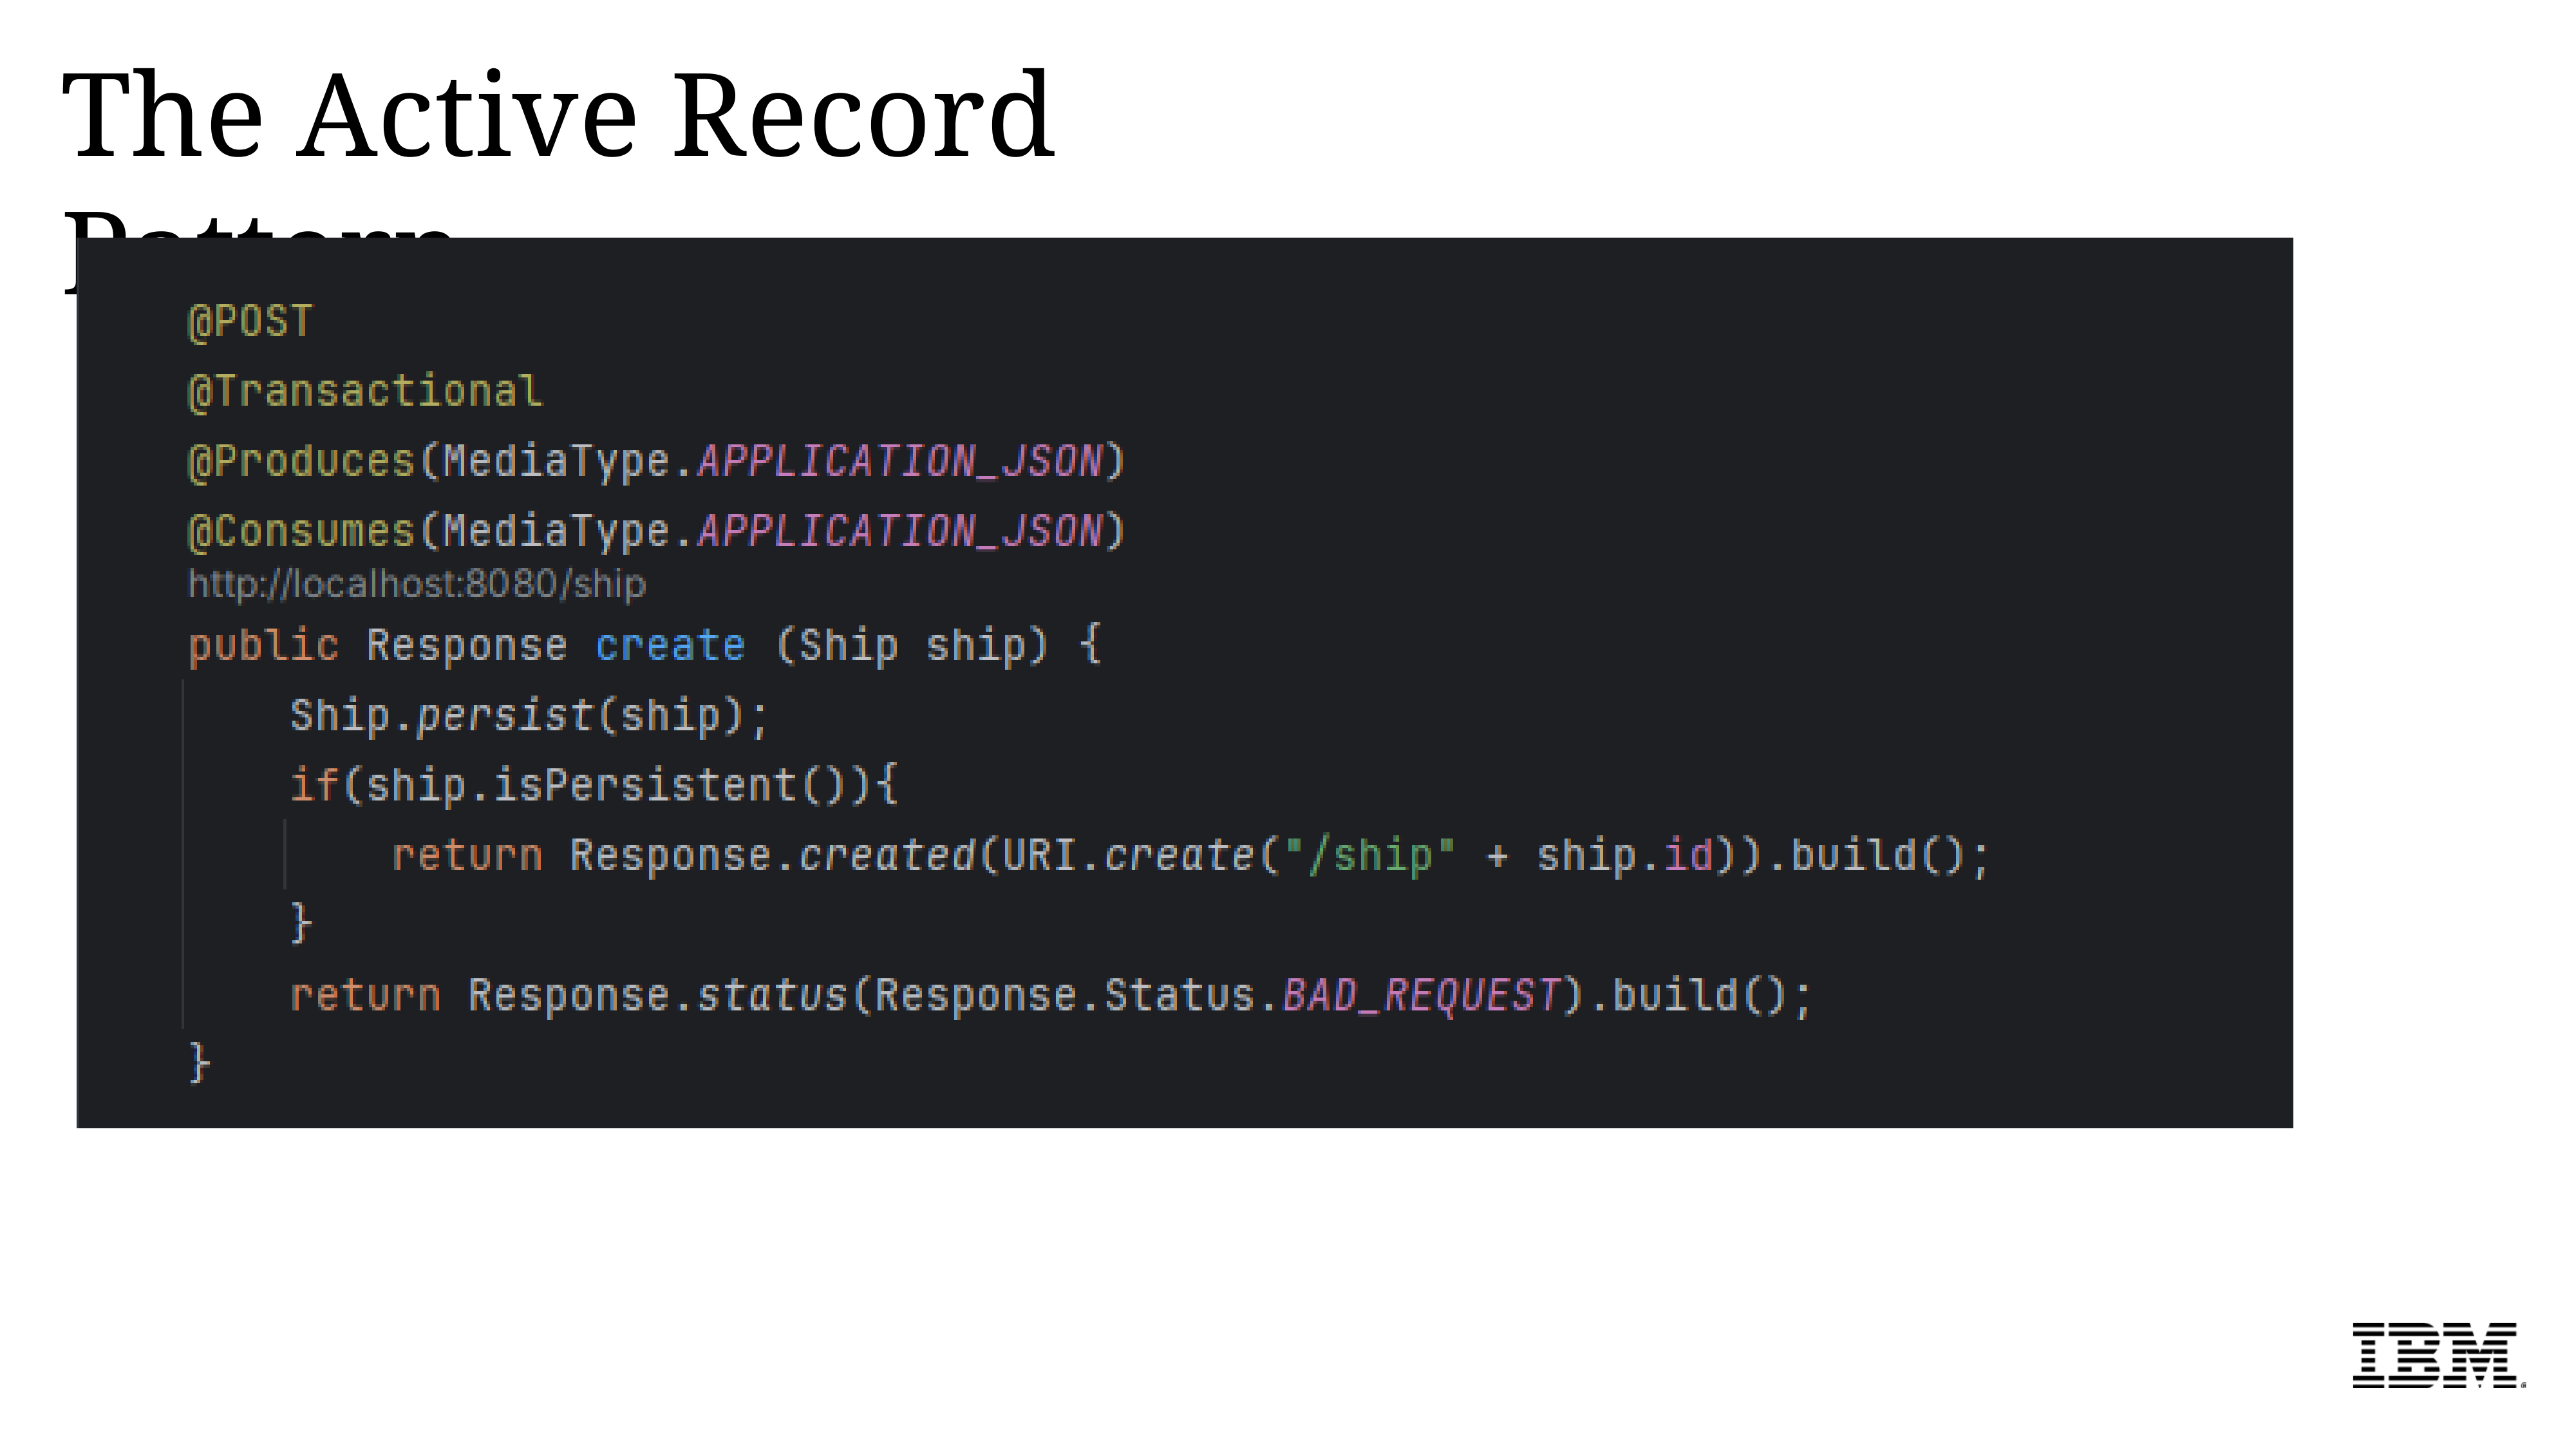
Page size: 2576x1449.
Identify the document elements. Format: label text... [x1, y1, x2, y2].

title The Active Record Pattern [77, 41, 1832, 211]
picture [77, 238, 2293, 1128]
text_box [61, 211, 2448, 1209]
